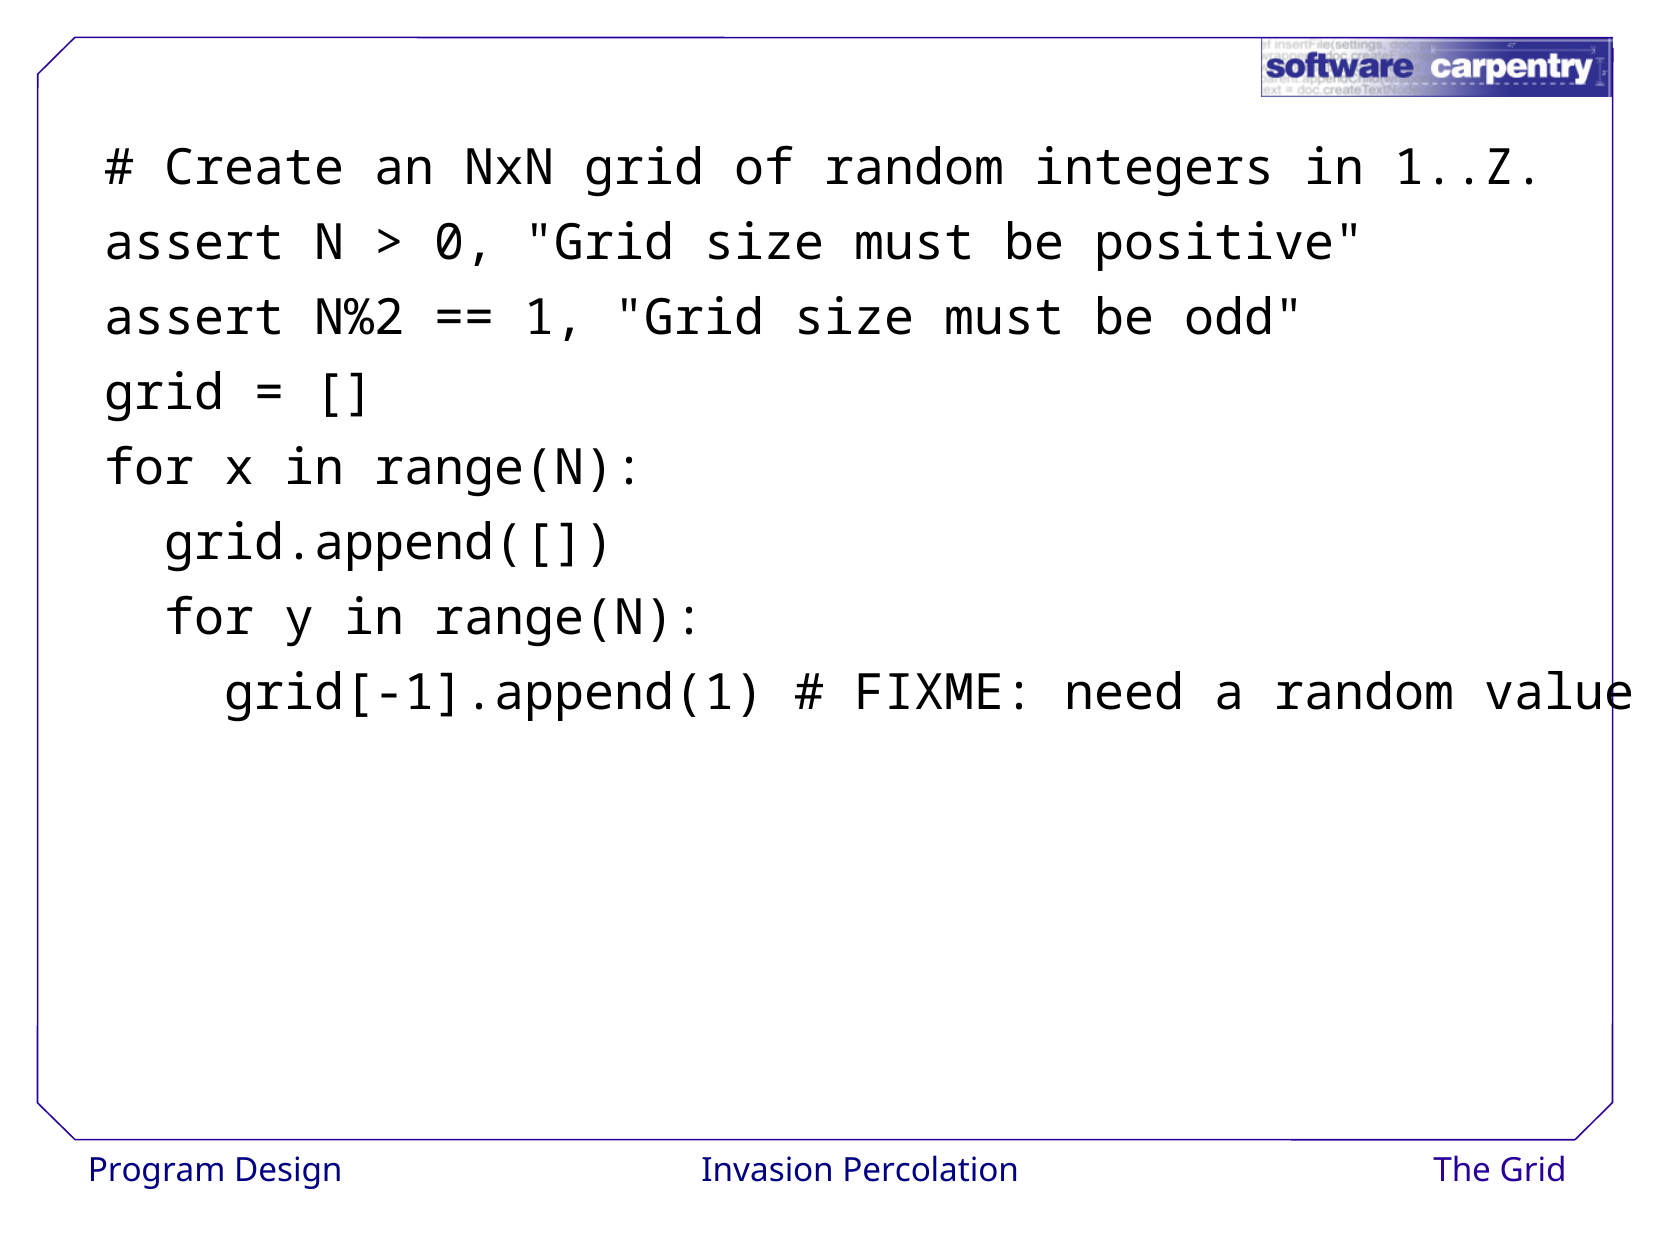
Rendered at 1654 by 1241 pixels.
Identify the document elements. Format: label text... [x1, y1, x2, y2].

text_box # Create an NxN grid of random integers in 1..Z. assert N > 0, "Grid size must be positive" assert N%2 == 1, "Grid size must be odd" grid = [] for x in range(N): grid.append([]) for y in range(N): grid[-1].append(1) # FIXME: need a random value [89, 112, 1508, 999]
picture [1261, 39, 1613, 97]
